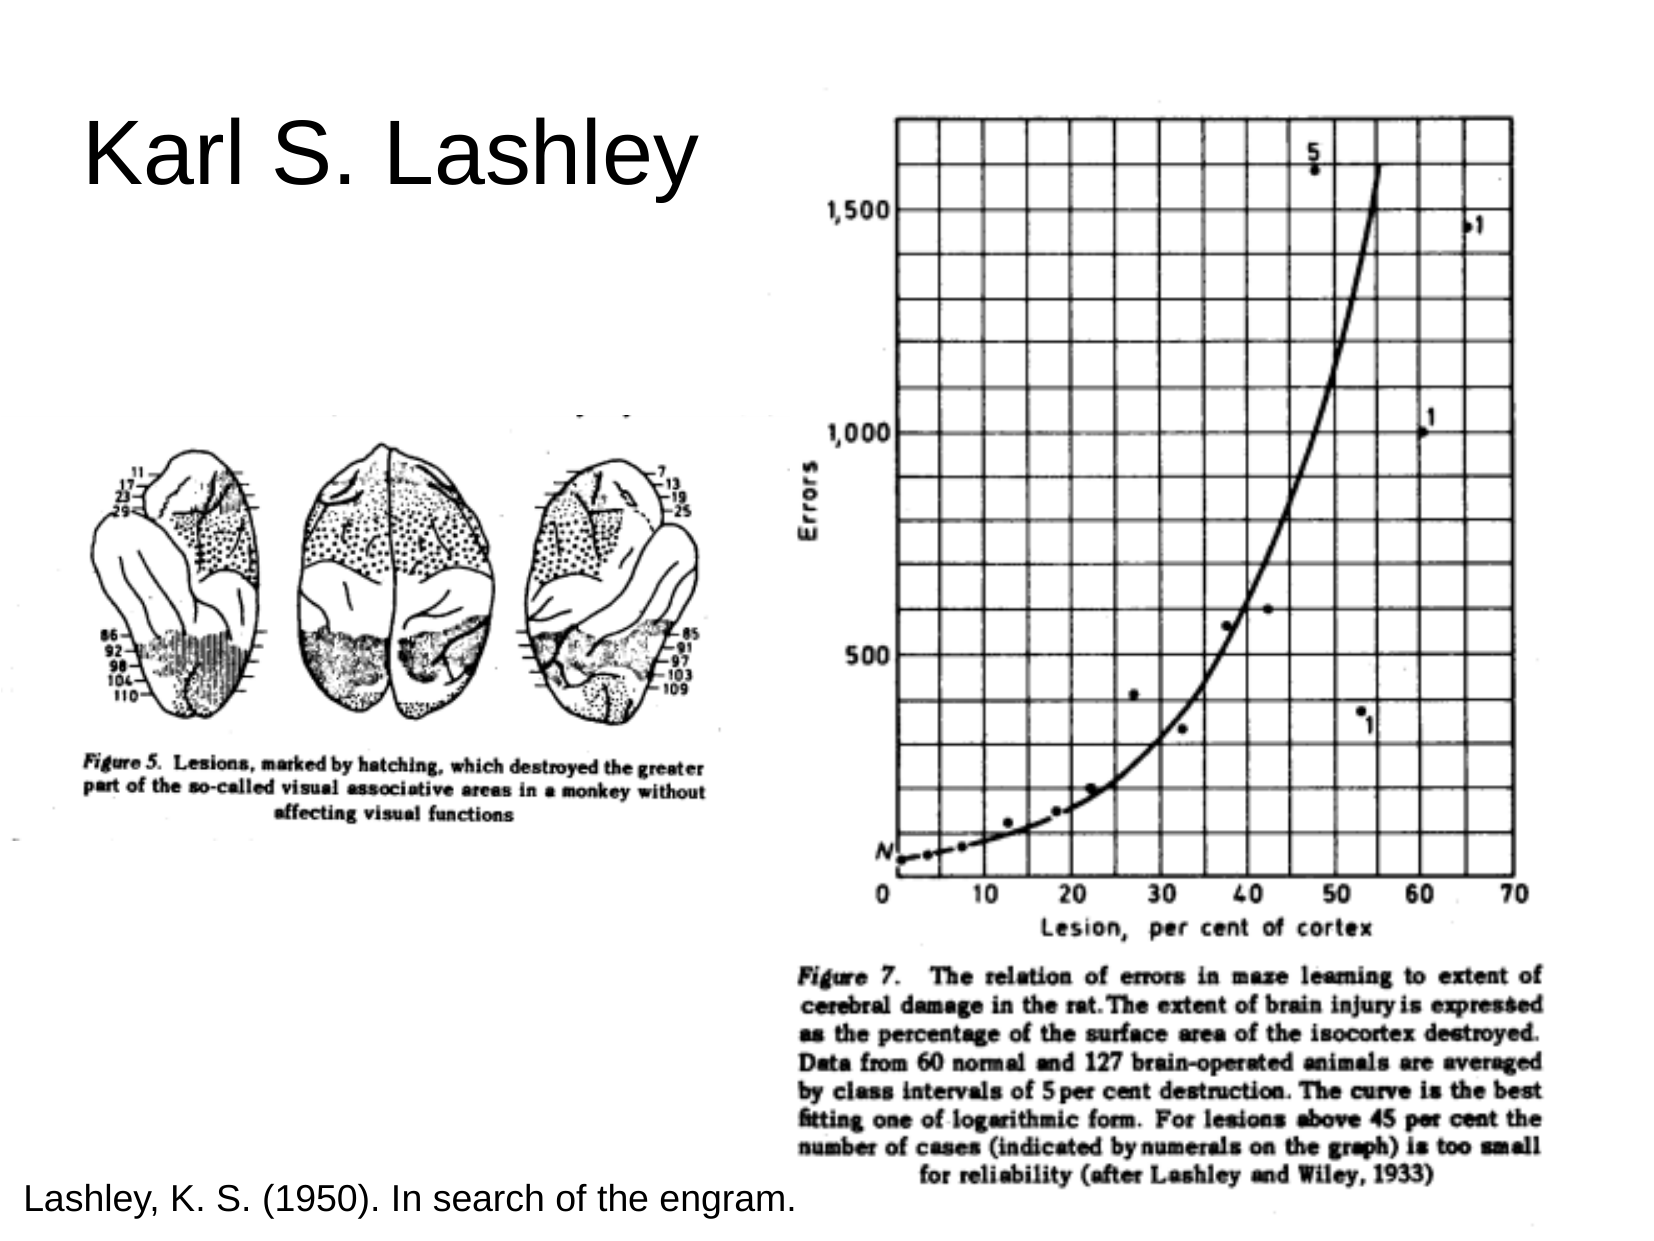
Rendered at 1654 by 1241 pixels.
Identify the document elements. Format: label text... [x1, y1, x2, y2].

text_box Lashley, K. S. (1950). In search of the engram. [8, 1170, 813, 1227]
picture [1, 71, 1632, 1232]
title Karl S. Lashley [82, 49, 1571, 257]
